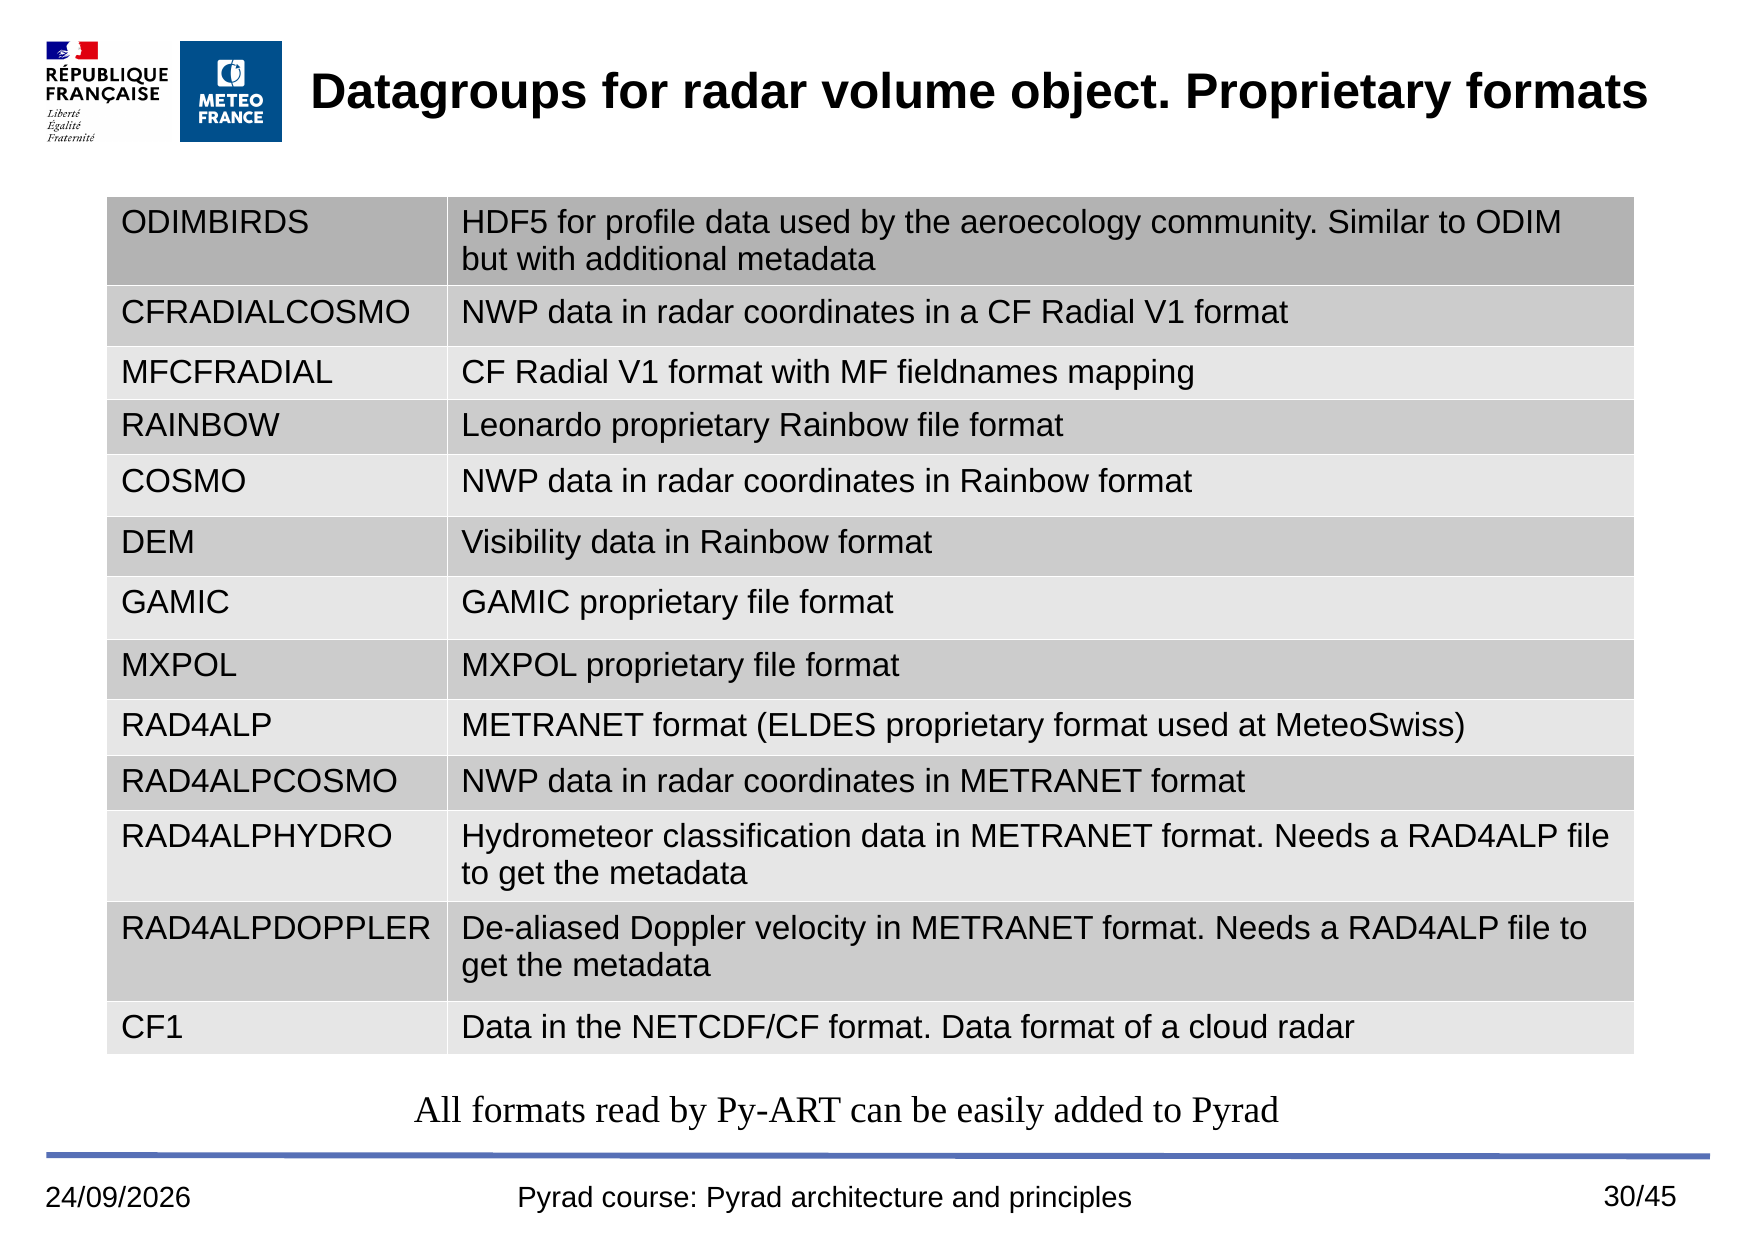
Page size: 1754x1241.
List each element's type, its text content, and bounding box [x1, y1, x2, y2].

table_cell CFRADIALCOSMO [107, 286, 447, 346]
table_cell Leonardo proprietary Rainbow file format [448, 400, 1634, 454]
table_cell De-aliased Doppler velocity in METRANET format. Needs a RAD4ALP file to get the metadata [448, 902, 1634, 1001]
table_header HDF5 for profile data used by the aeroecology community. Similar to ODIM but with additional metadata [448, 197, 1634, 285]
table_cell MFCFRADIAL [107, 347, 447, 399]
table_cell Visibility data in Rainbow format [448, 517, 1634, 576]
table_cell GAMIC [107, 577, 447, 639]
picture [46, 41, 172, 142]
table_cell COSMO [107, 455, 447, 516]
table_cell DEM [107, 517, 447, 576]
table_cell NWP data in radar coordinates in a CF Radial V1 format [448, 286, 1634, 346]
table_cell MXPOL proprietary file format [448, 640, 1634, 699]
table_cell Hydrometeor classification data in METRANET format. Needs a RAD4ALP file to get the metadata [448, 811, 1634, 901]
table_cell GAMIC proprietary file format [448, 577, 1634, 639]
table_cell RAD4ALPCOSMO [107, 756, 447, 810]
table_header ODIMBIRDS [107, 197, 447, 285]
table_cell MXPOL [107, 640, 447, 699]
picture [180, 41, 282, 142]
table_cell Data in the NETCDF/CF format. Data format of a cloud radar [448, 1002, 1634, 1054]
text_box All formats read by Py-ART can be easily added to Pyrad [399, 1081, 1295, 1139]
table_cell CF1 [107, 1002, 447, 1054]
table_cell NWP data in radar coordinates in Rainbow format [448, 455, 1634, 516]
table_cell RAINBOW [107, 400, 447, 454]
table_cell METRANET format (ELDES proprietary format used at MeteoSwiss) [448, 700, 1634, 755]
title Datagroups for radar volume object. Proprietary formats [310, 40, 1697, 142]
table_cell CF Radial V1 format with MF fieldnames mapping [448, 347, 1634, 399]
table_cell RAD4ALP [107, 700, 447, 755]
table_cell RAD4ALPHYDRO [107, 811, 447, 901]
table_cell RAD4ALPDOPPLER [107, 902, 447, 1001]
table_cell NWP data in radar coordinates in METRANET format [448, 756, 1634, 810]
